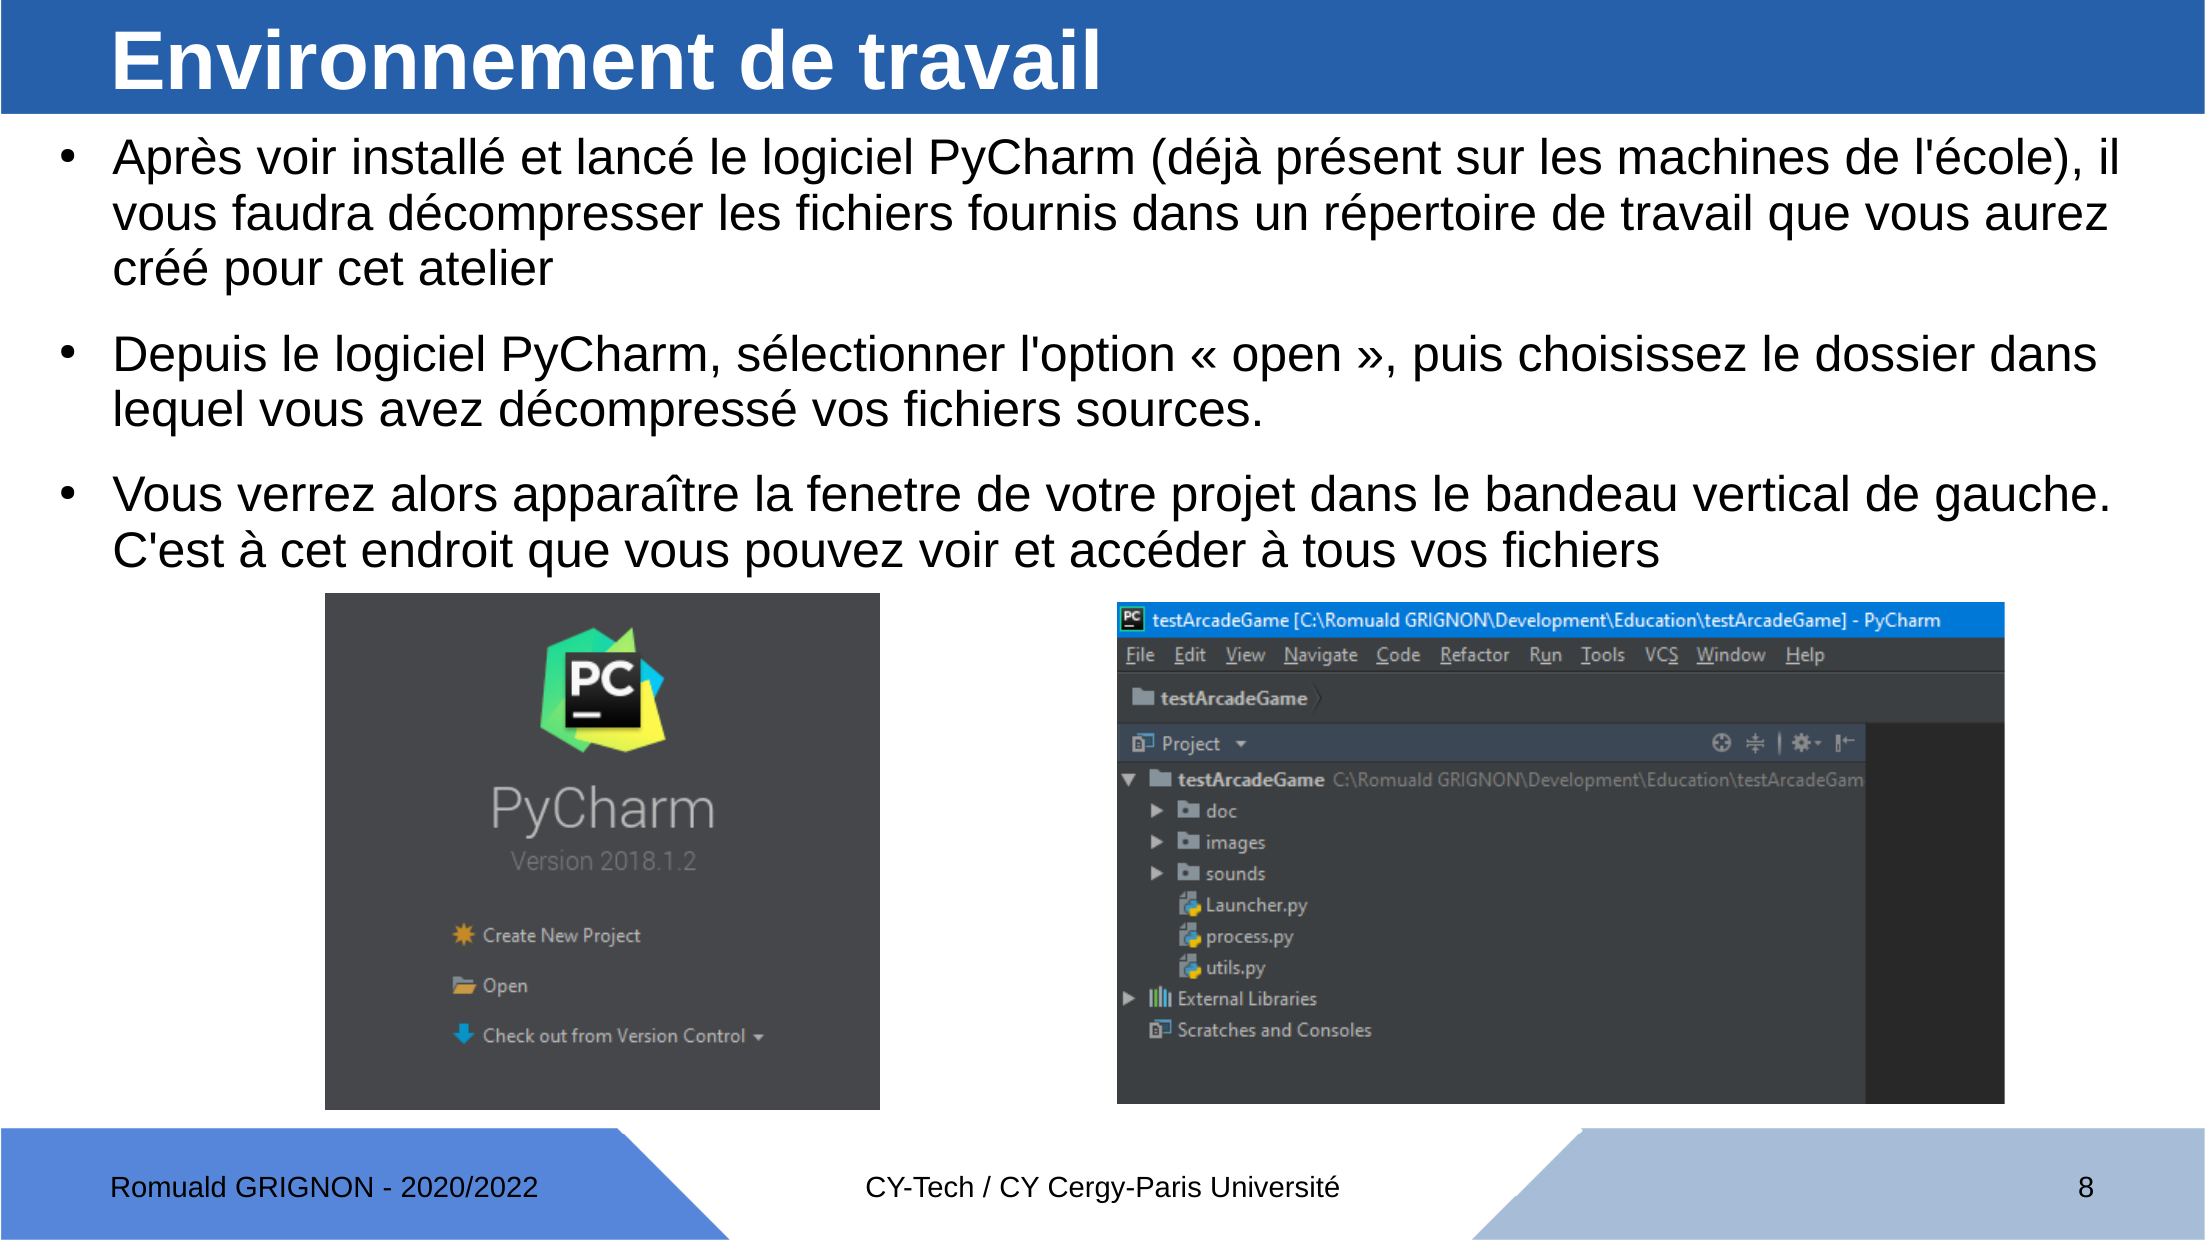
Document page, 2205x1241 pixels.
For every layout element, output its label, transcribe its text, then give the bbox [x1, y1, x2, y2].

title Environnement de travail [110, 49, 2095, 199]
list Après voir installé et lancé le logiciel PyCharm (déjà présent sur les machines de l'école), il vous faudra décompresser les fichiers fournis dans un répertoire de travail que vous aurez créé pour cet atelier Depuis le logiciel PyCharm, sélectionner l'option « open », puis choisissez le dossier dans lequel vous avez décompressé vos fichiers sources. Vous verrez alors apparaître la fenetre de votre projet dans le bandeau vertical de gauche. C'est à cet endroit que vous pouvez voir et accéder à tous vos fichiers [41, 199, 2191, 1069]
picture [0, 0, 2205, 1241]
